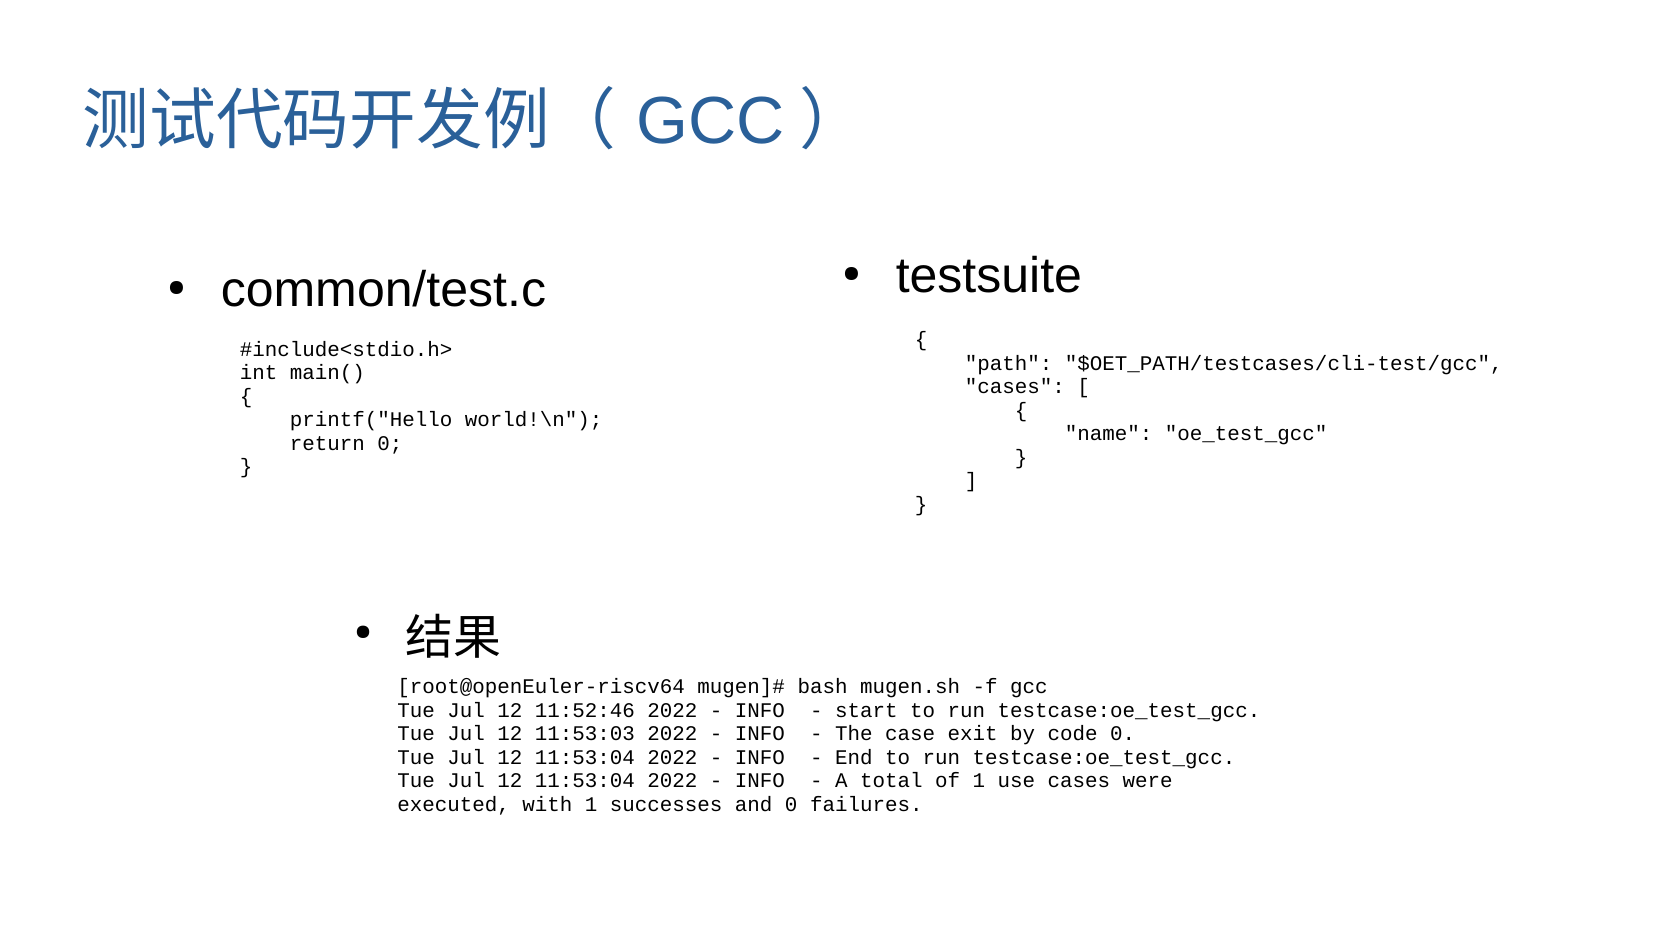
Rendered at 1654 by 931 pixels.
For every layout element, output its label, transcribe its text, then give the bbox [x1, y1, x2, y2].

text_box #include<stdio.h> int main() { printf("Hello world!\n"); return 0; } [225, 331, 618, 488]
title 测试代码开发例（GCC） [82, 37, 1571, 193]
text_box [root@openEuler-riscv64 mugen]# bash mugen.sh -f gcc Tue Jul 12 11:52:46 2022 - INFO - start to run testcase:oe_test_gcc. Tue Jul 12 11:53:03 2022 - INFO - The case exit by code 0. Tue Jul 12 11:53:04 2022 - INFO - End to run testcase:oe_test_gcc. Tue Jul 12 11:53:04 2022 - INFO - A total of 1 use cases were executed, with 1 successes and 0 failures. [382, 669, 1276, 826]
text_box { "path": "$OET_PATH/testcases/cli-test/gcc", "cases": [ { "name": "oe_test_gcc" } ] } [900, 322, 1518, 526]
list 结果 [337, 598, 1088, 670]
list testsuite [825, 247, 1388, 318]
list common/test.c [150, 261, 676, 332]
